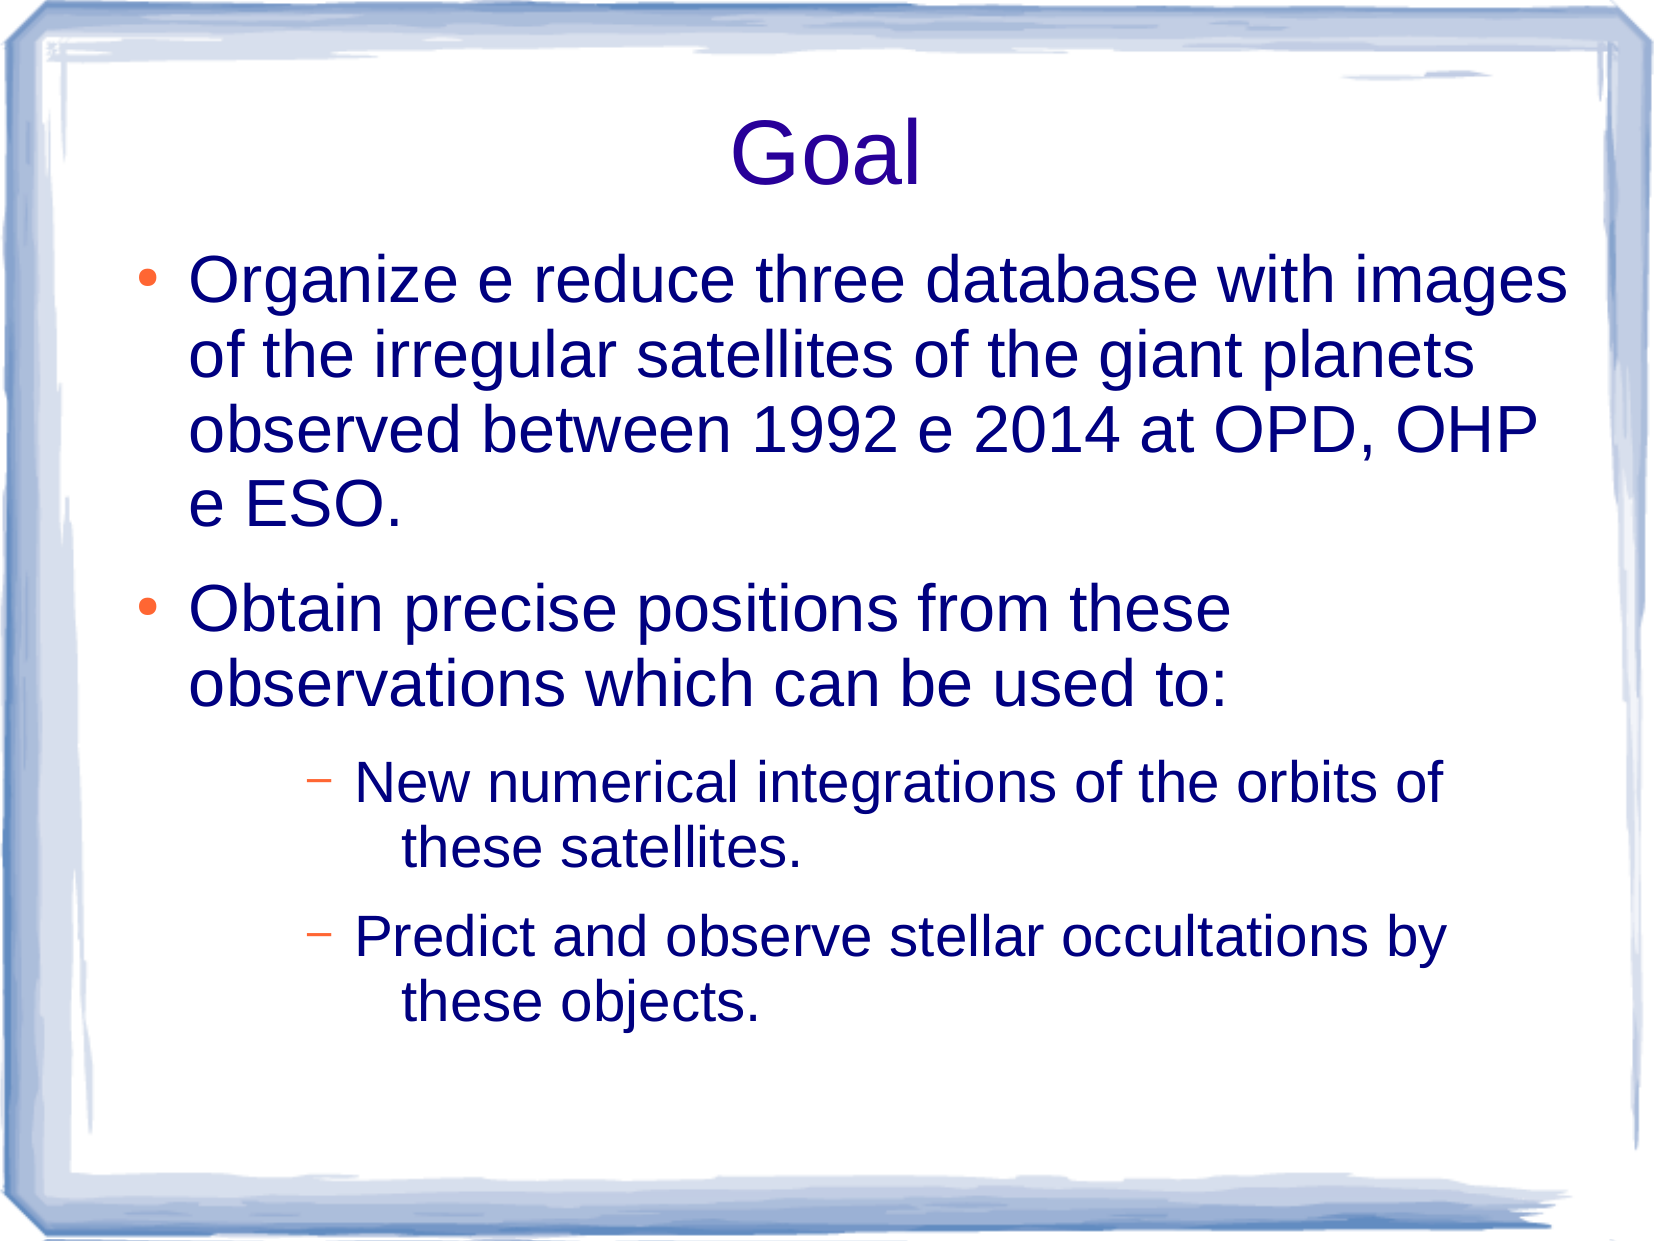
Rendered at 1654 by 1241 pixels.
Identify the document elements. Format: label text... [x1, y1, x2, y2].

list Organize e reduce three database with images of the irregular satellites of the giant planets observed between 1992 e 2014 at OPD, OHP e ESO. Obtain precise positions from these observations which can be used to: New numerical integrations of the orbits of these satellites. Predict and observe stellar occultations by these objects. [118, 242, 1571, 1154]
title Goal [82, 49, 1571, 257]
picture [0, 0, 1654, 1241]
